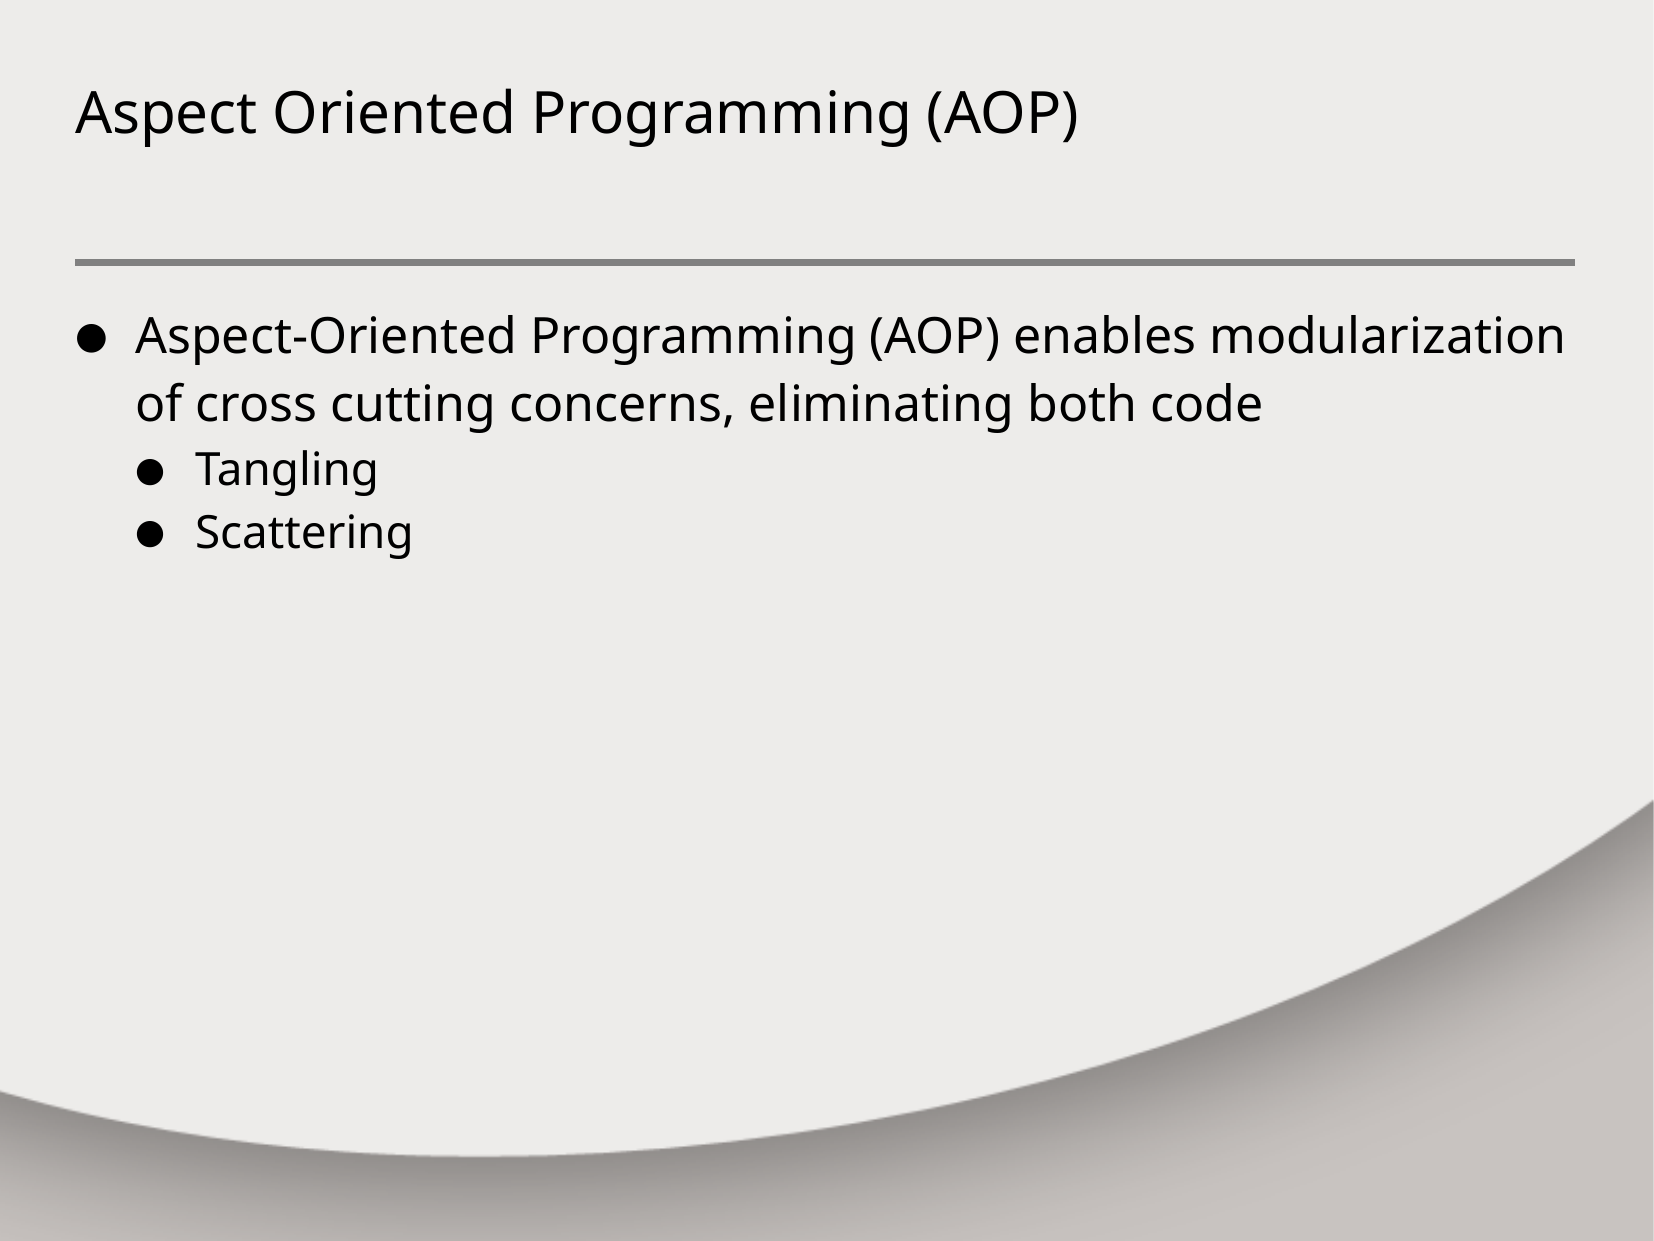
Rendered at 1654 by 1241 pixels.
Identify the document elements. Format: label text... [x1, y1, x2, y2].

picture [0, 0, 1654, 1241]
title Aspect Oriented Programming (AOP) [75, 75, 1576, 226]
list Aspect-Oriented Programming (AOP) enables modularization of cross cutting concerns, eliminating both code Tangling Scattering [75, 300, 1576, 1163]
